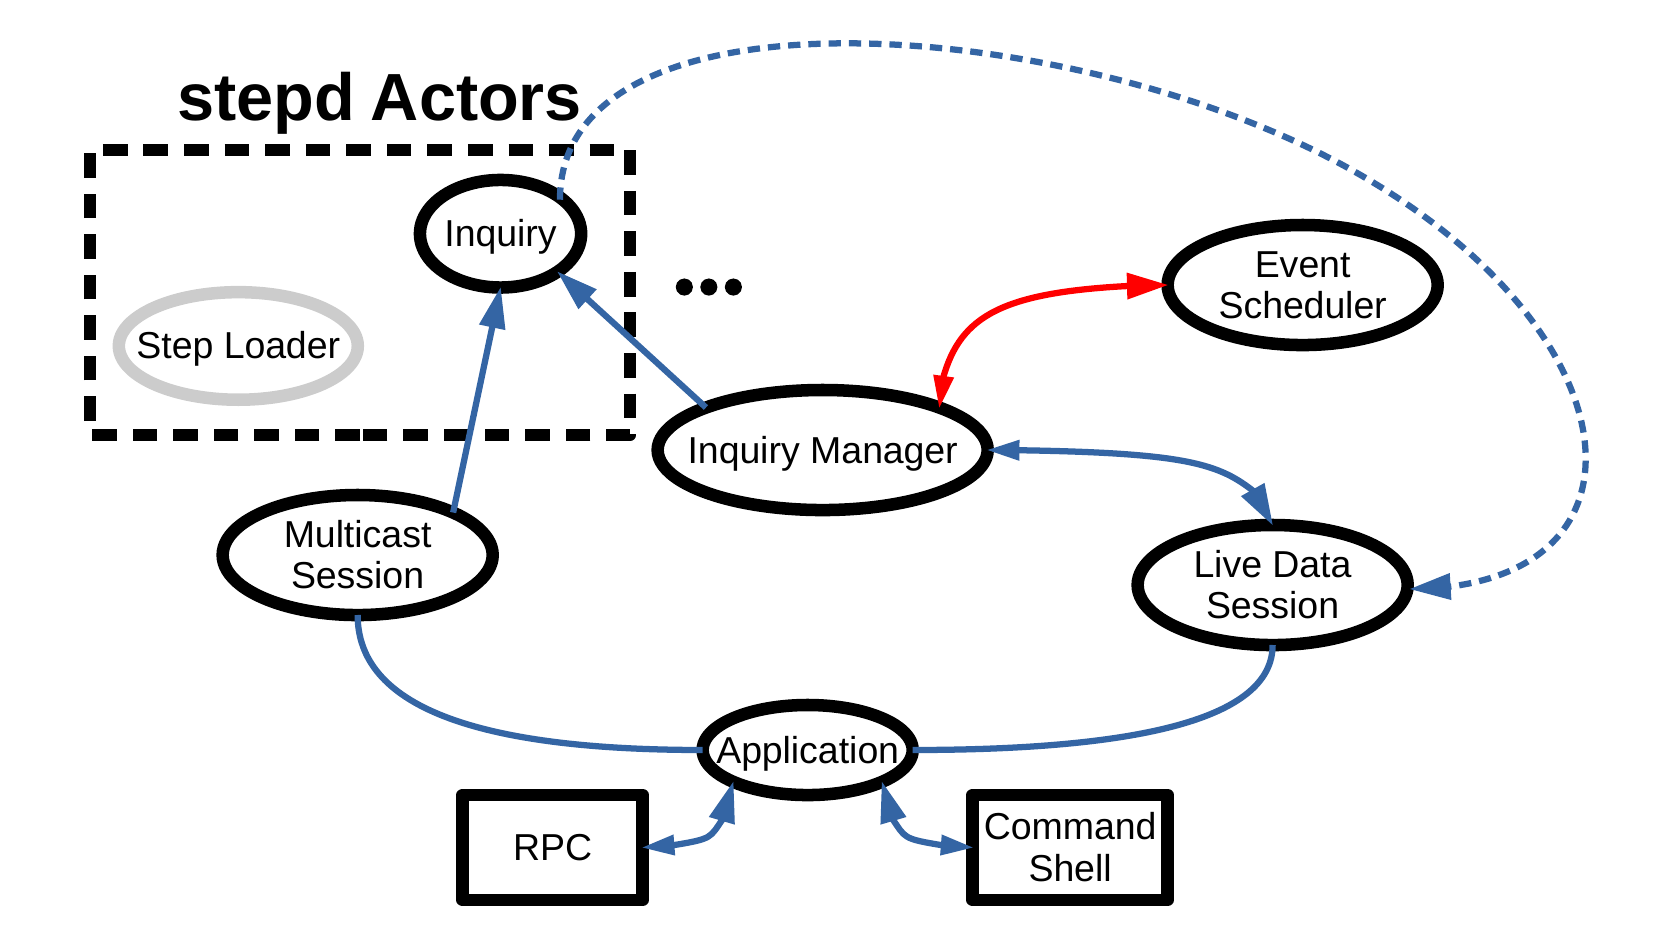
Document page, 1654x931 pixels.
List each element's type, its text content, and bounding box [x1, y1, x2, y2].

text_box Live Data Session [1137, 525, 1408, 646]
text_box Step Loader [118, 292, 358, 400]
list stepd Actors [106, 60, 1591, 151]
text_box Multicast Session [222, 495, 493, 616]
picture [630, 344, 698, 406]
text_box RPC [462, 795, 643, 901]
text_box Command Shell [972, 795, 1168, 901]
text_box Inquiry [419, 179, 582, 288]
text_box Event Scheduler [1167, 225, 1438, 346]
picture [630, 208, 788, 406]
text_box Application [703, 705, 913, 796]
text_box Inquiry Manager [657, 390, 988, 511]
